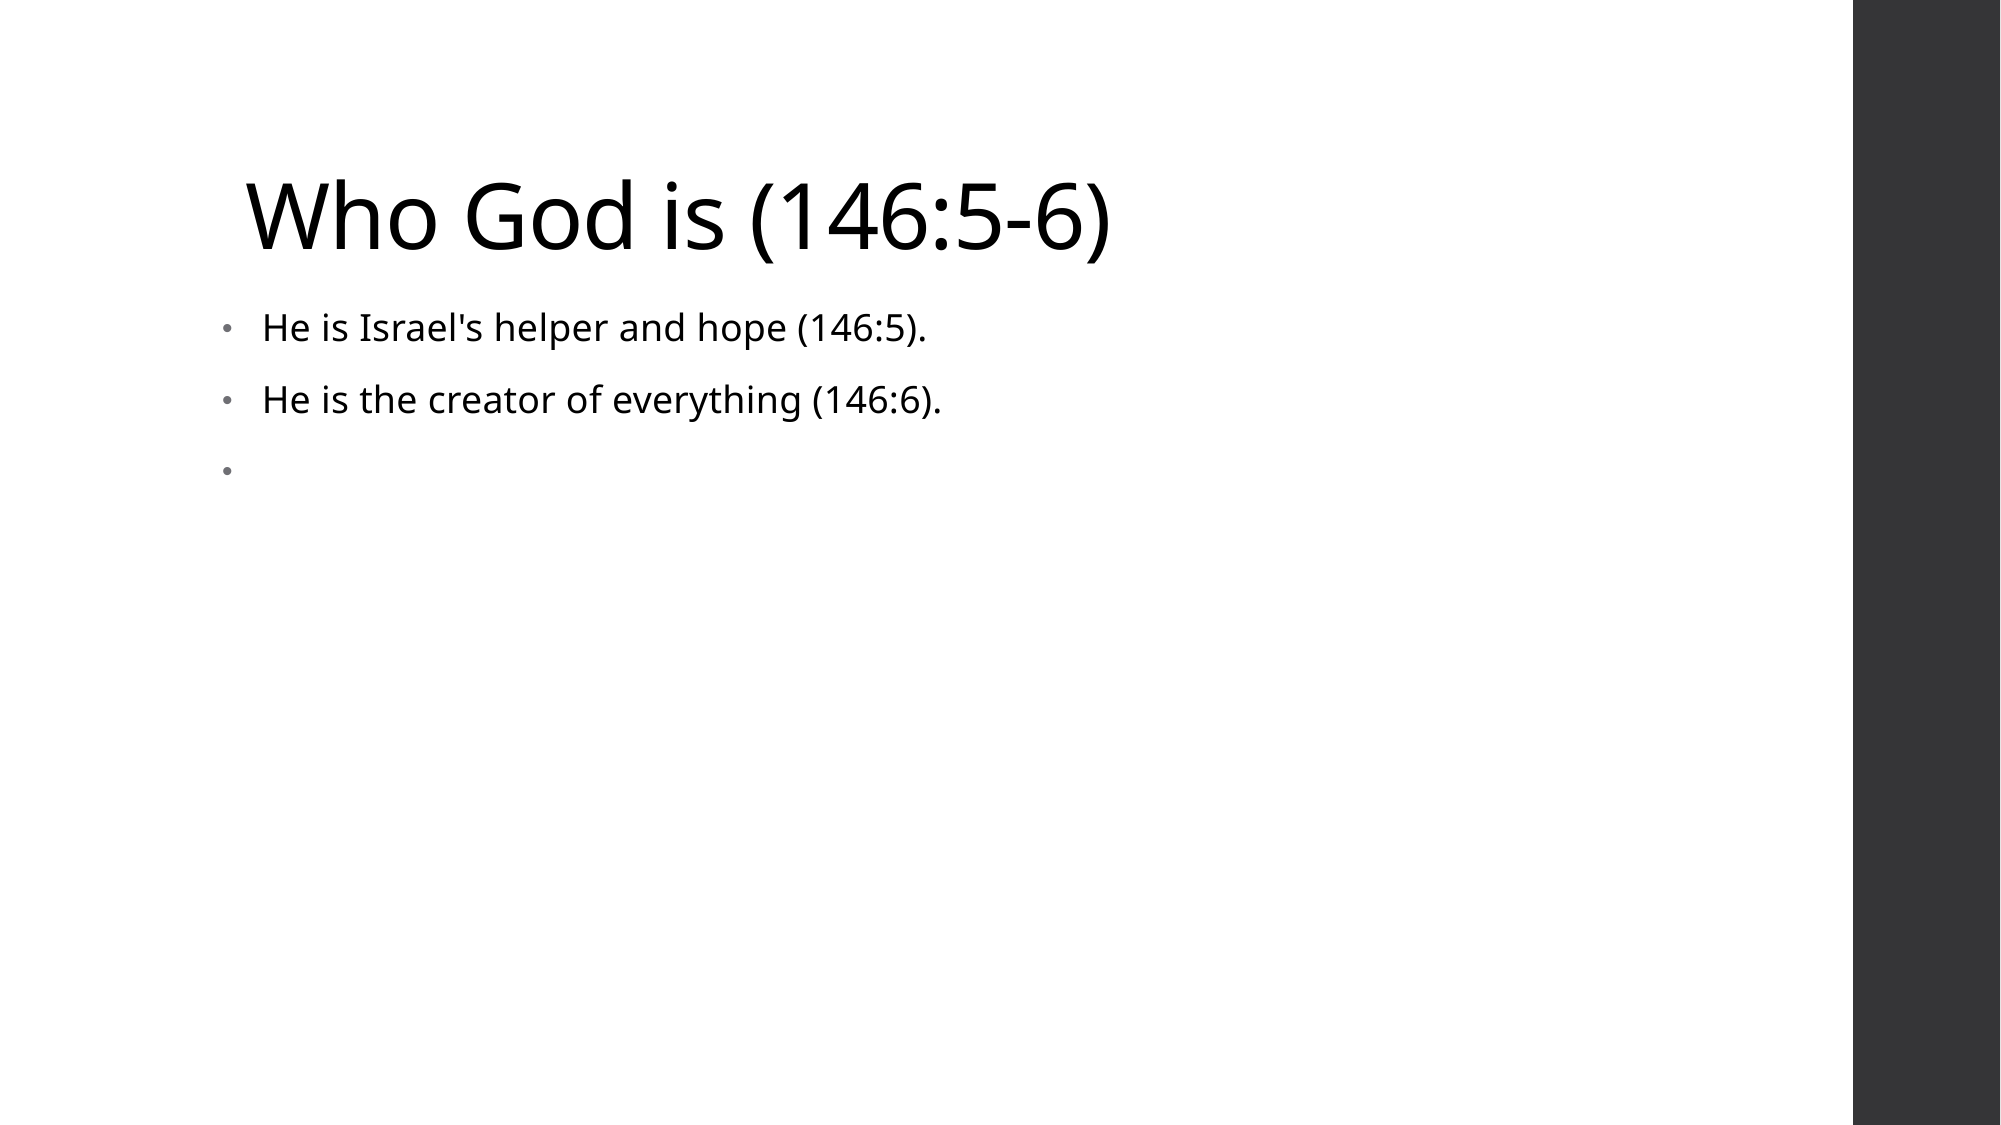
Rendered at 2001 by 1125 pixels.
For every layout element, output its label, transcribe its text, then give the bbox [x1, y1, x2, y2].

title Who God is (146:5-6) [206, 60, 1797, 278]
list He is Israel's helper and hope (146:5). He is the creator of everything (146:6). [206, 299, 1617, 1014]
